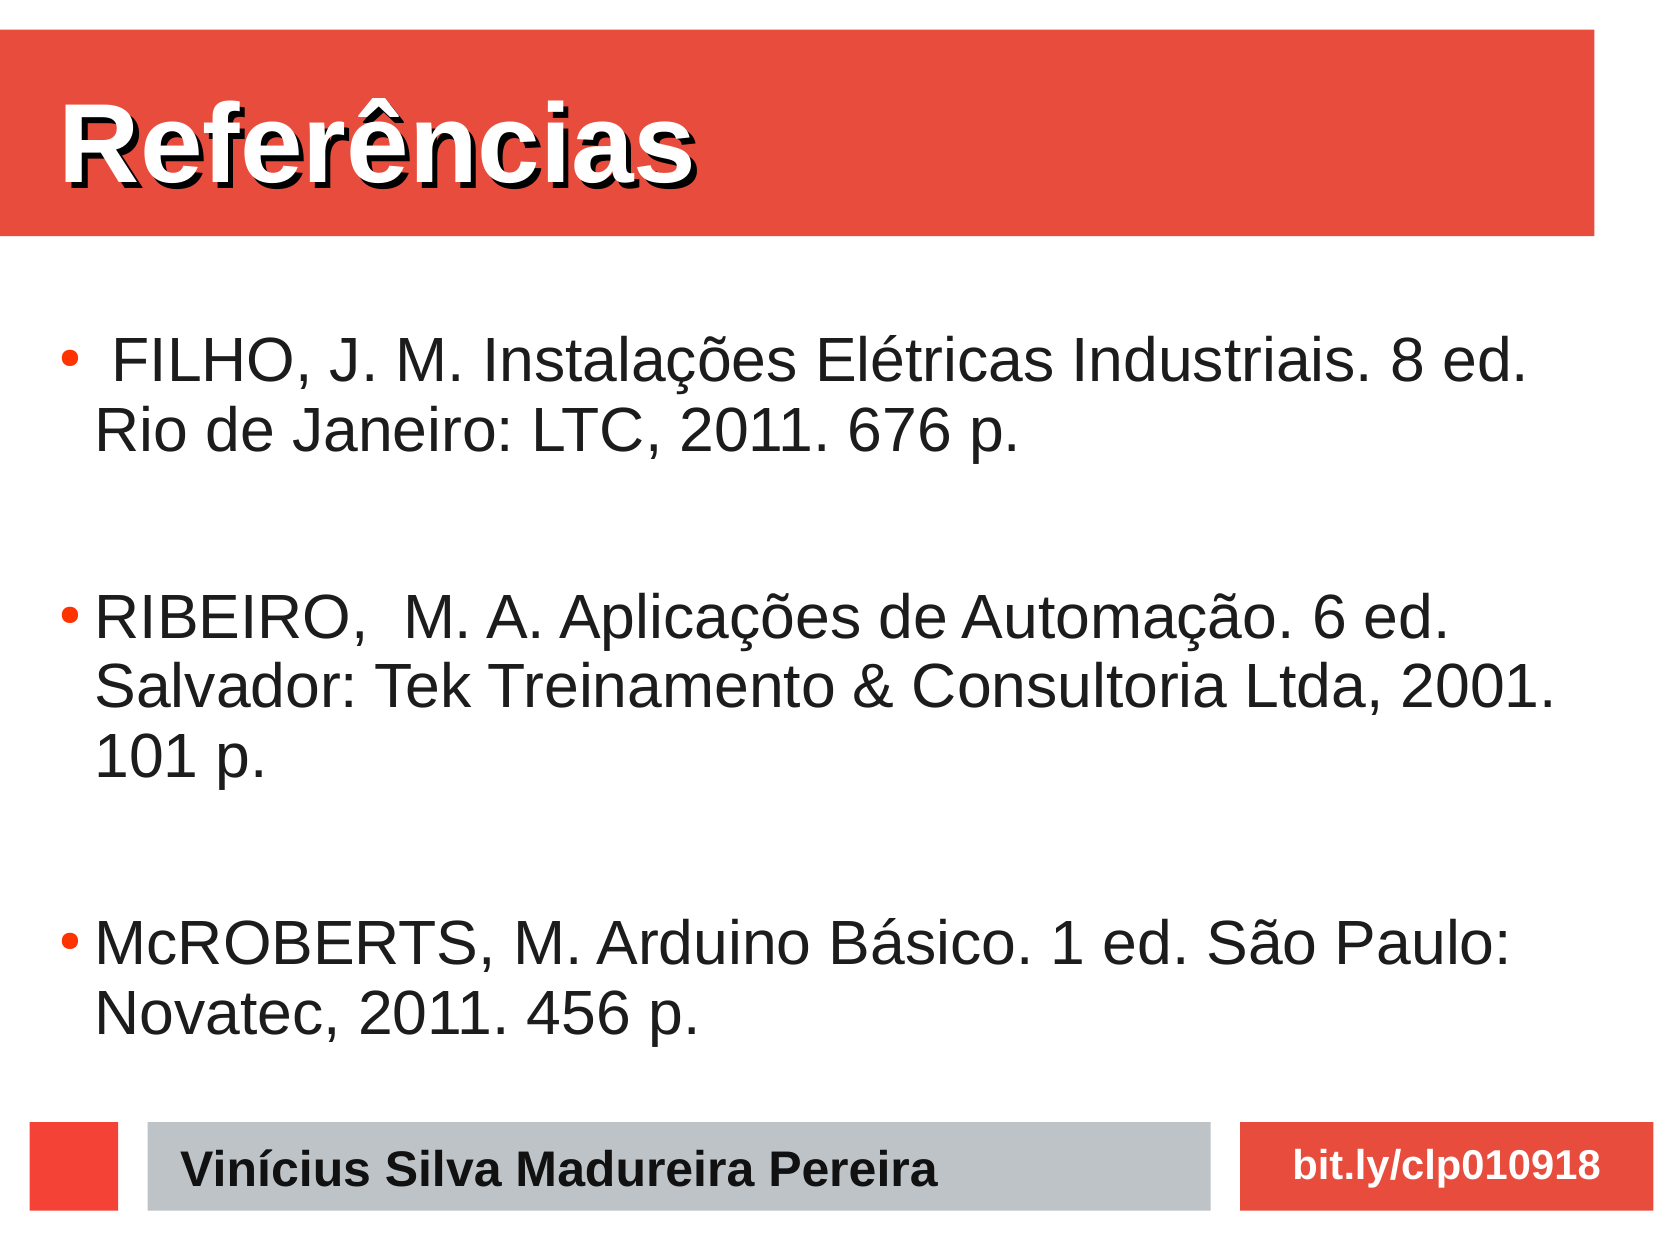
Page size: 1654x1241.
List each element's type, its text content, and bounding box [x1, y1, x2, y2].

text_box Vinícius Silva Madureira Pereira [165, 1133, 1170, 1205]
text_box bit.ly/clp010918 [1228, 1133, 1654, 1205]
list FILHO, J. M. Instalações Elétricas Industriais. 8 ed. Rio de Janeiro: LTC, 2011. 676 p. RIBEIRO, M. A. Aplicações de Automação. 6 ed. Salvador: Tek Treinamento & Consultoria Ltda, 2001. 101 p. McROBERTS, M. Arduino Básico. 1 ed. São Paulo: Novatec, 2011. 456 p. [59, 324, 1565, 1093]
title Referências [59, 59, 1595, 207]
